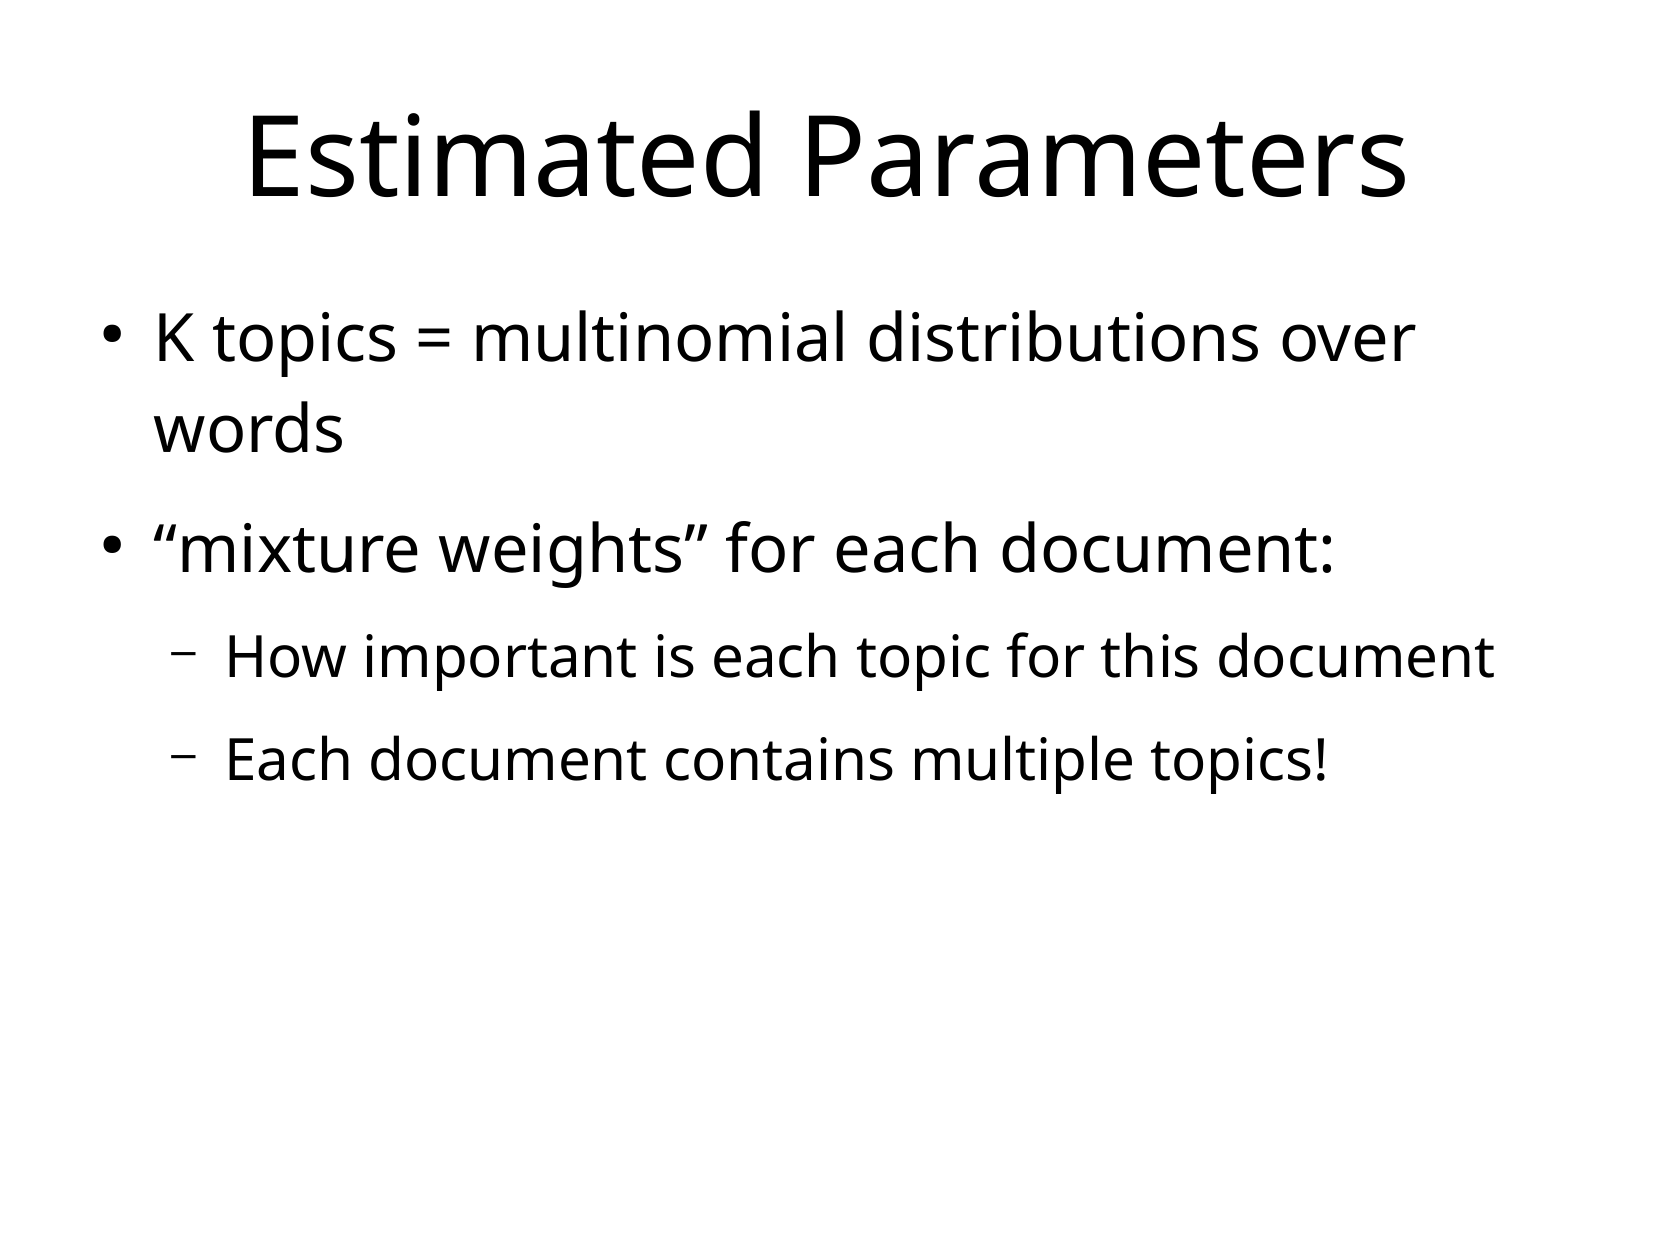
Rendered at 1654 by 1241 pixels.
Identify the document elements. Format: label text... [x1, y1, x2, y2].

list K topics = multinomial distributions over words “mixture weights” for each document: How important is each topic for this document Each document contains multiple topics! [82, 290, 1571, 1010]
title Estimated Parameters [82, 49, 1571, 257]
